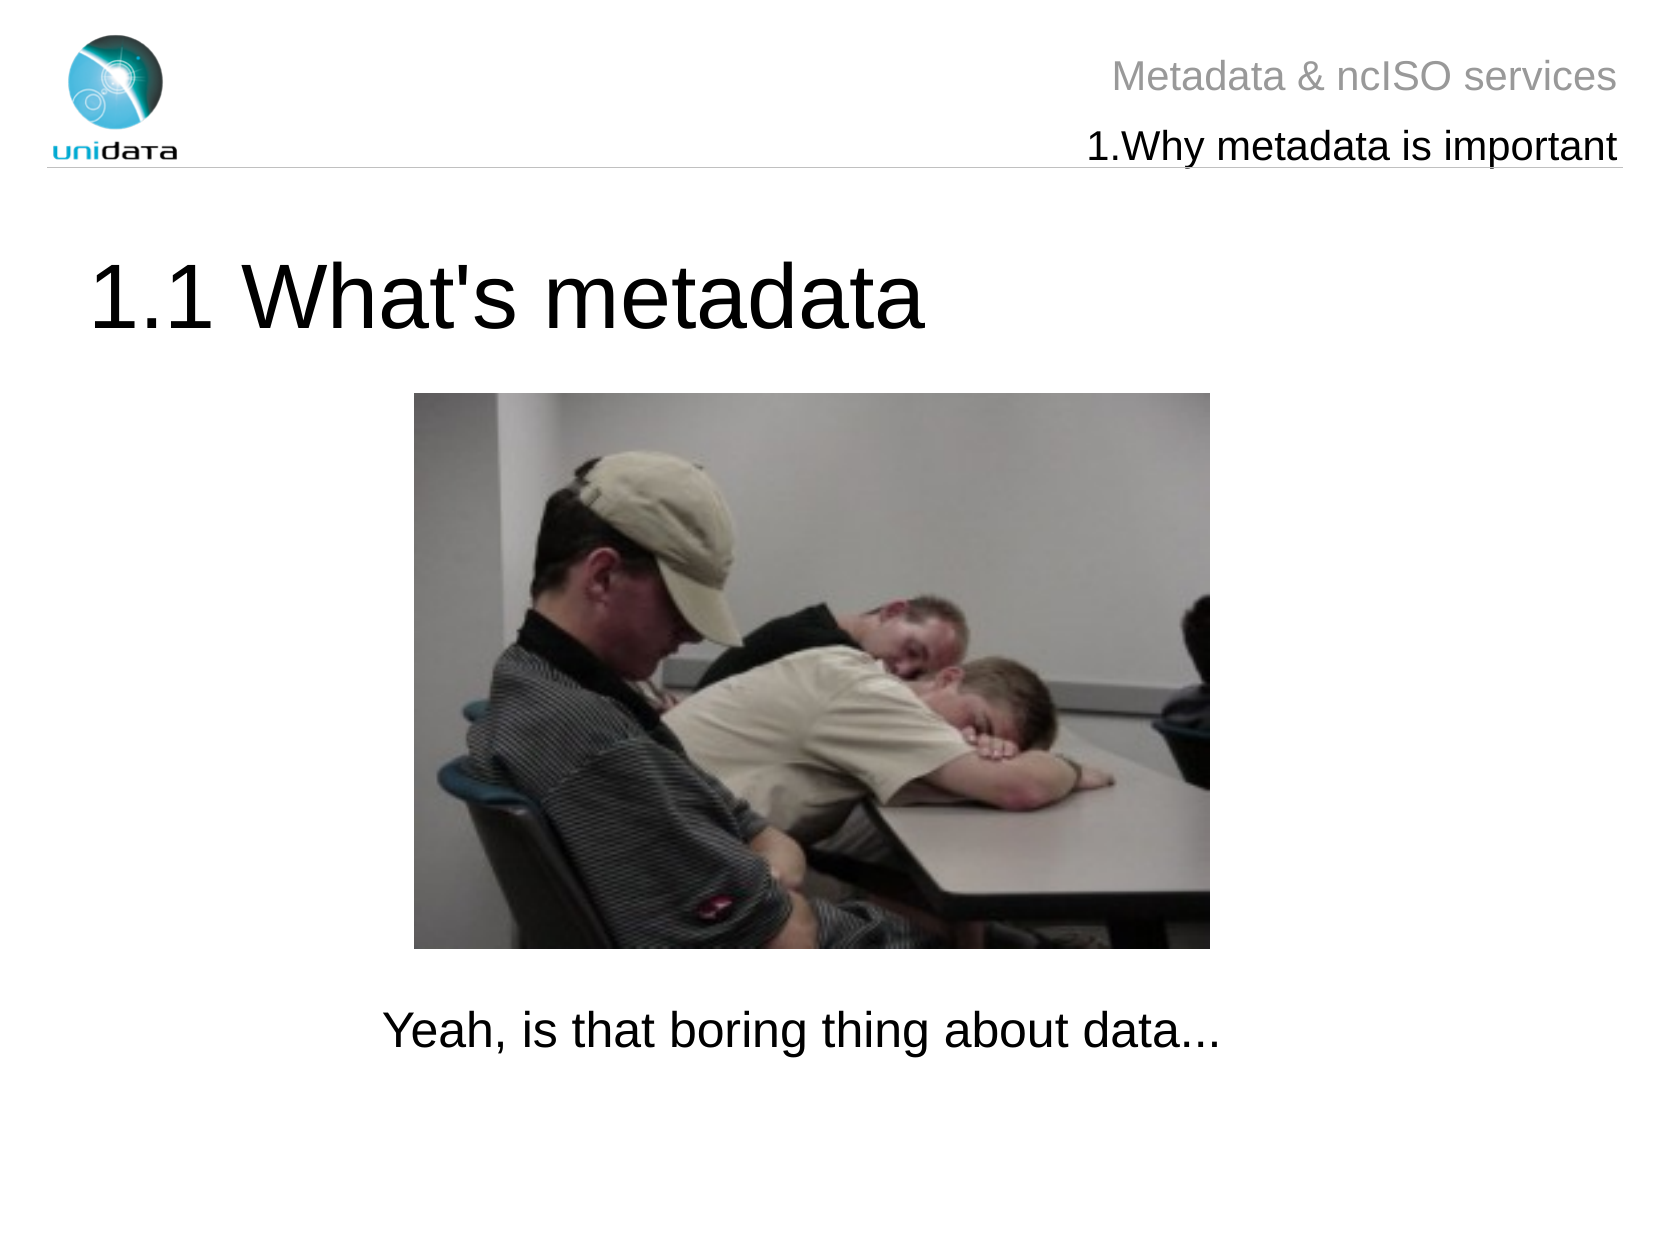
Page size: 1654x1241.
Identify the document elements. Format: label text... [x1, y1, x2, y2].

picture [414, 393, 1210, 949]
picture [41, 23, 188, 174]
title 1.1 What's metadata [88, 168, 1577, 375]
title Metadata & ncISO services 1.Why metadata is important [980, 41, 1618, 158]
text_box Yeah, is that boring thing about data... [367, 994, 1243, 1108]
